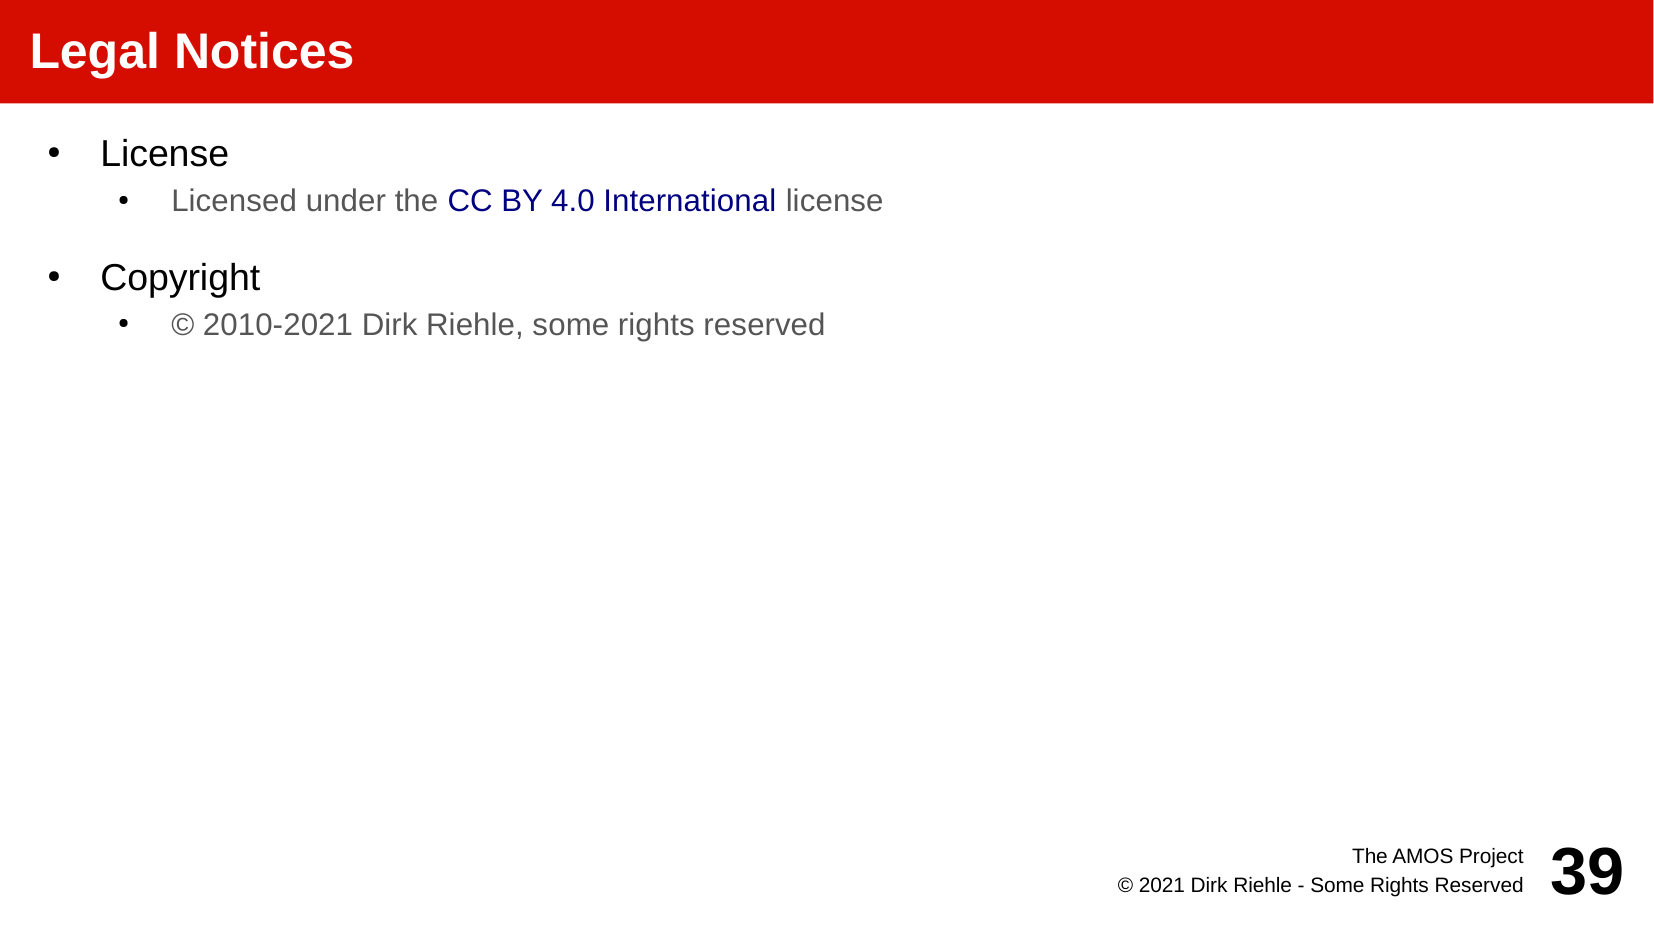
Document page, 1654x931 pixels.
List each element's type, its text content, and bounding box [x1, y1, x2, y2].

title Legal Notices [0, 0, 1654, 104]
list License Licensed under the CC BY 4.0 International license Copyright © 2010-2021 Dirk Riehle, some rights reserved [29, 132, 1625, 813]
